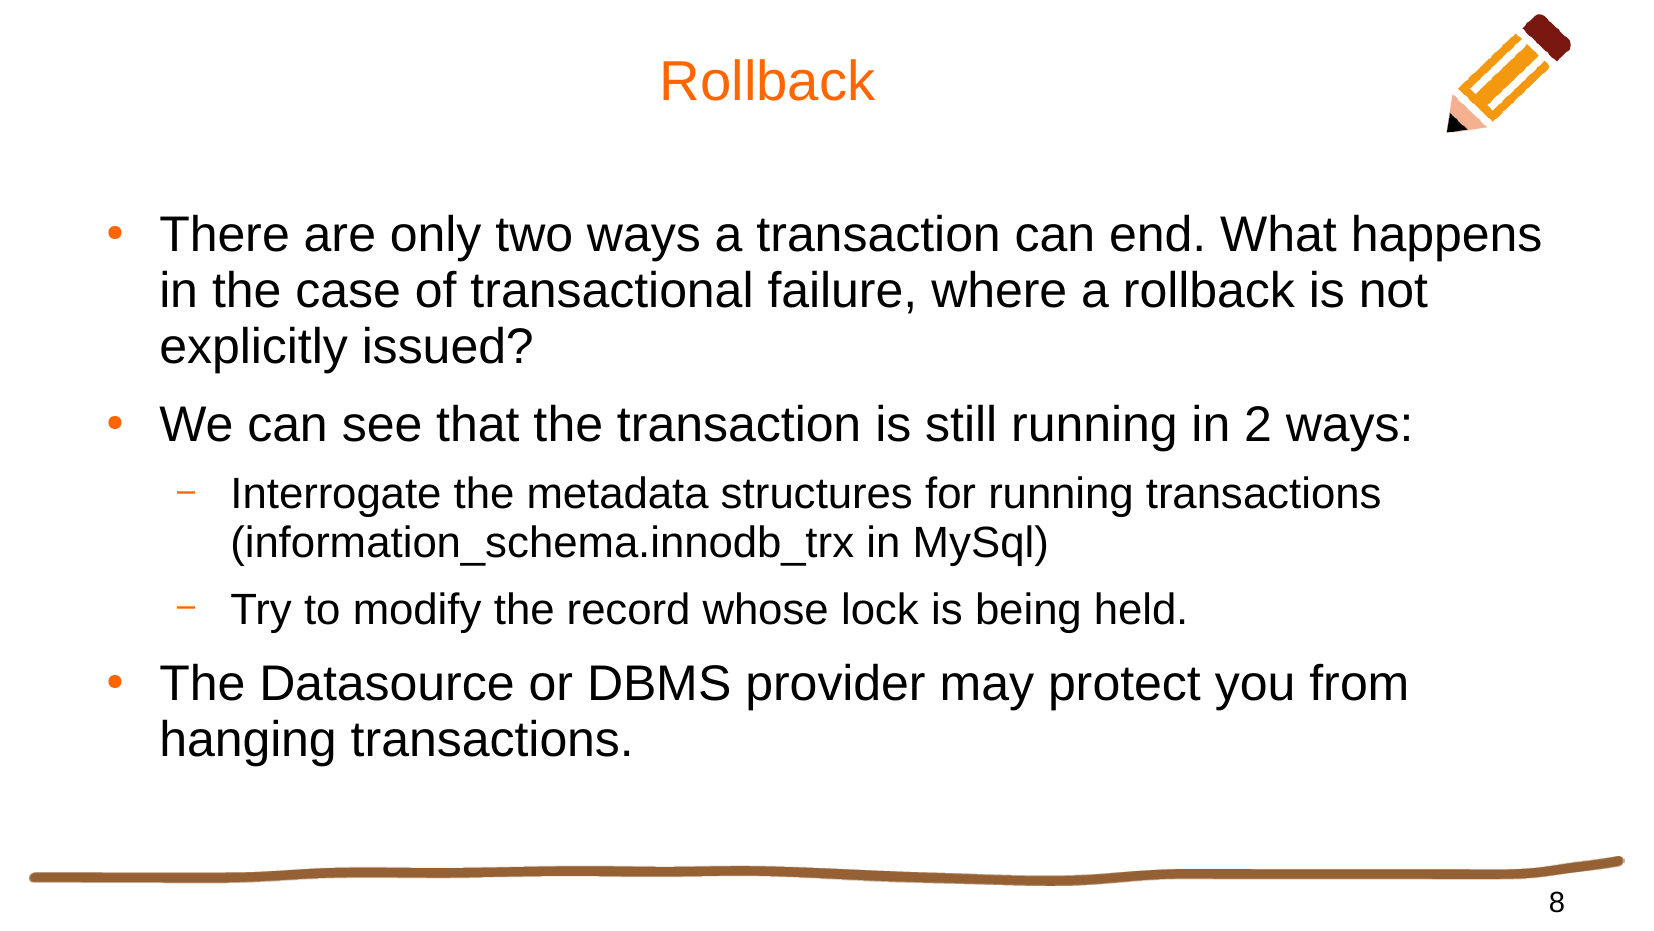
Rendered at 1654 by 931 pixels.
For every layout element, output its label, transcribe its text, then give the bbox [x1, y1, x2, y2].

picture [29, 856, 1625, 886]
picture [1446, 14, 1571, 133]
list There are only two ways a transaction can end. What happens in the case of transactional failure, where a rollback is not explicitly issued? We can see that the transaction is still running in 2 ways: Interrogate the metadata structures for running transactions (information_schema.innodb_trx in MySql) Try to modify the record whose lock is being held. The Datasource or DBMS provider may protect you from hanging transactions. [88, 206, 1595, 857]
title Rollback [88, 29, 1447, 133]
